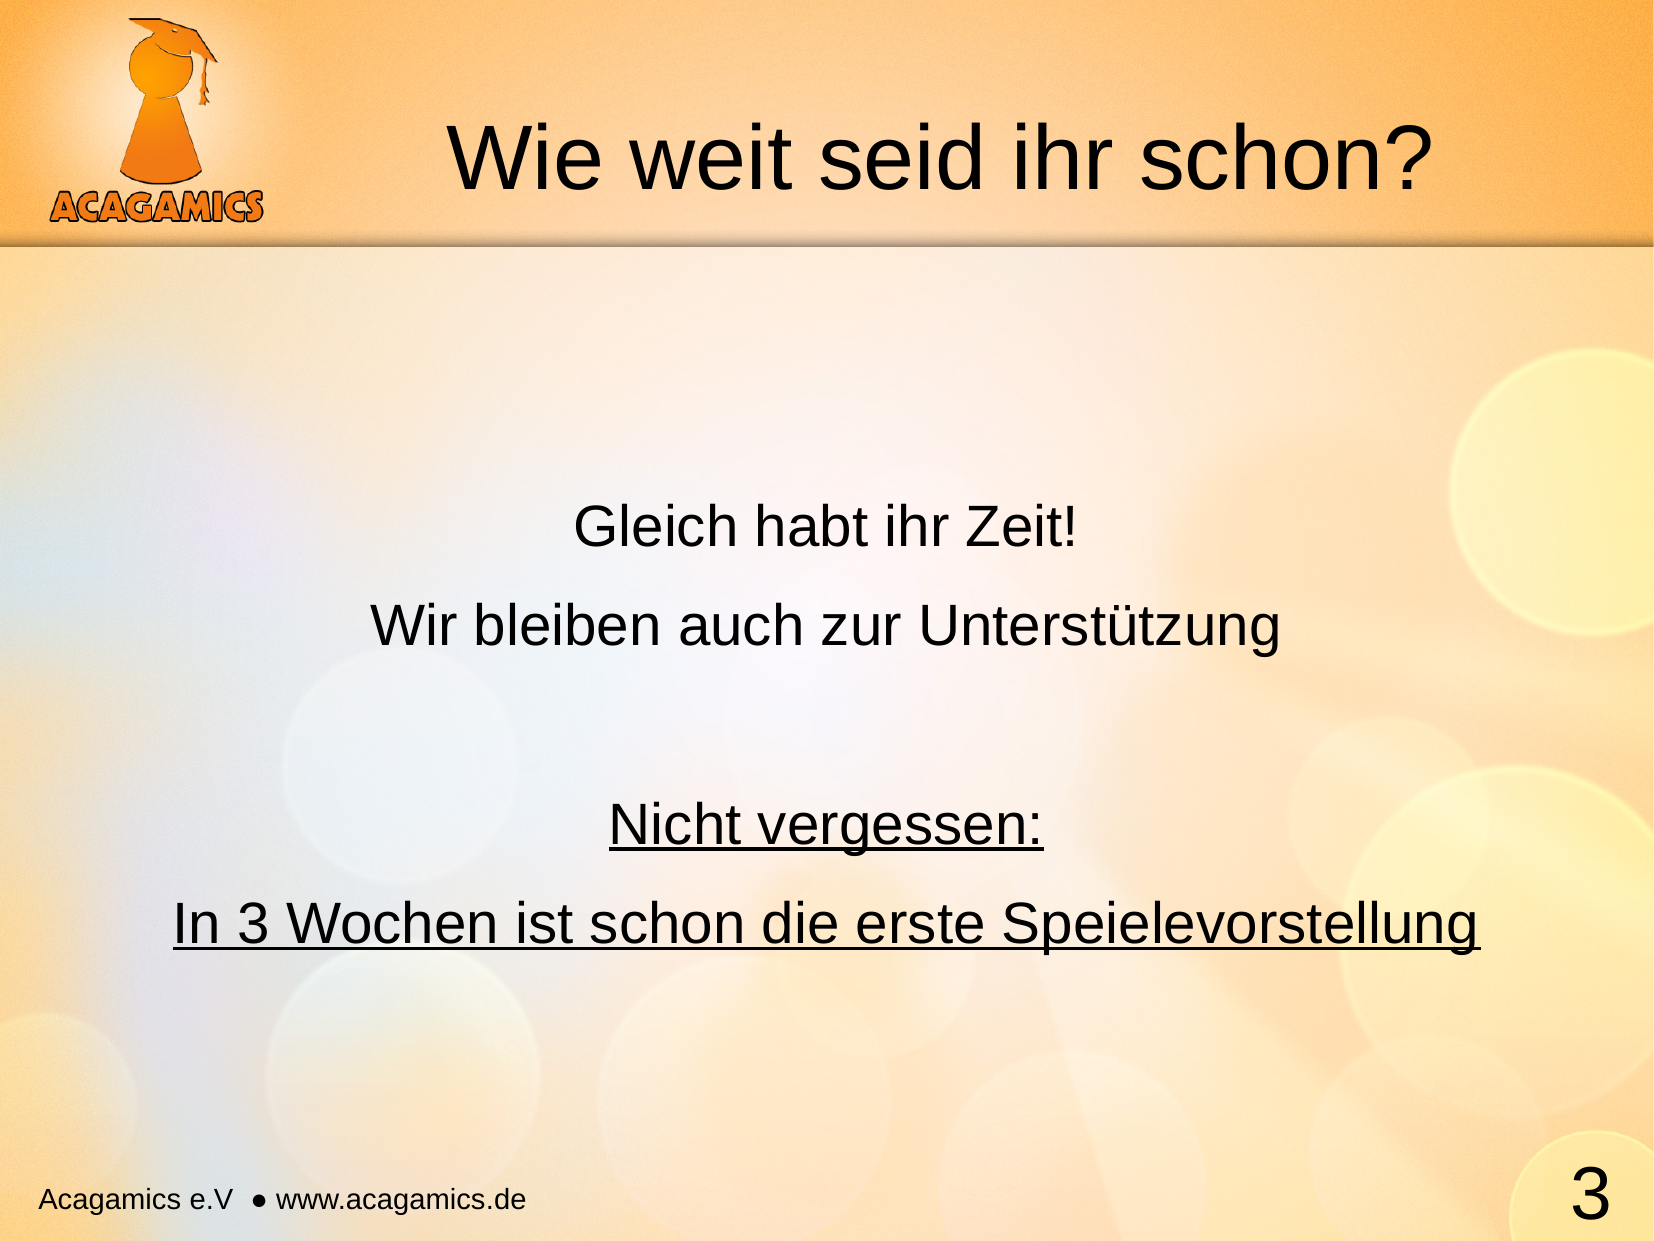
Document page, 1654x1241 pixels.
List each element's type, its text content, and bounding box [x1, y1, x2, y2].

text_box [1517, 1151, 1654, 1241]
title Wie weit seid ihr schon? [82, 49, 1571, 257]
list Gleich habt ihr Zeit! Wir bleiben auch zur Unterstützung Nicht vergessen: In 3 Wochen ist schon die erste Speielevorstellung [82, 290, 1571, 1154]
